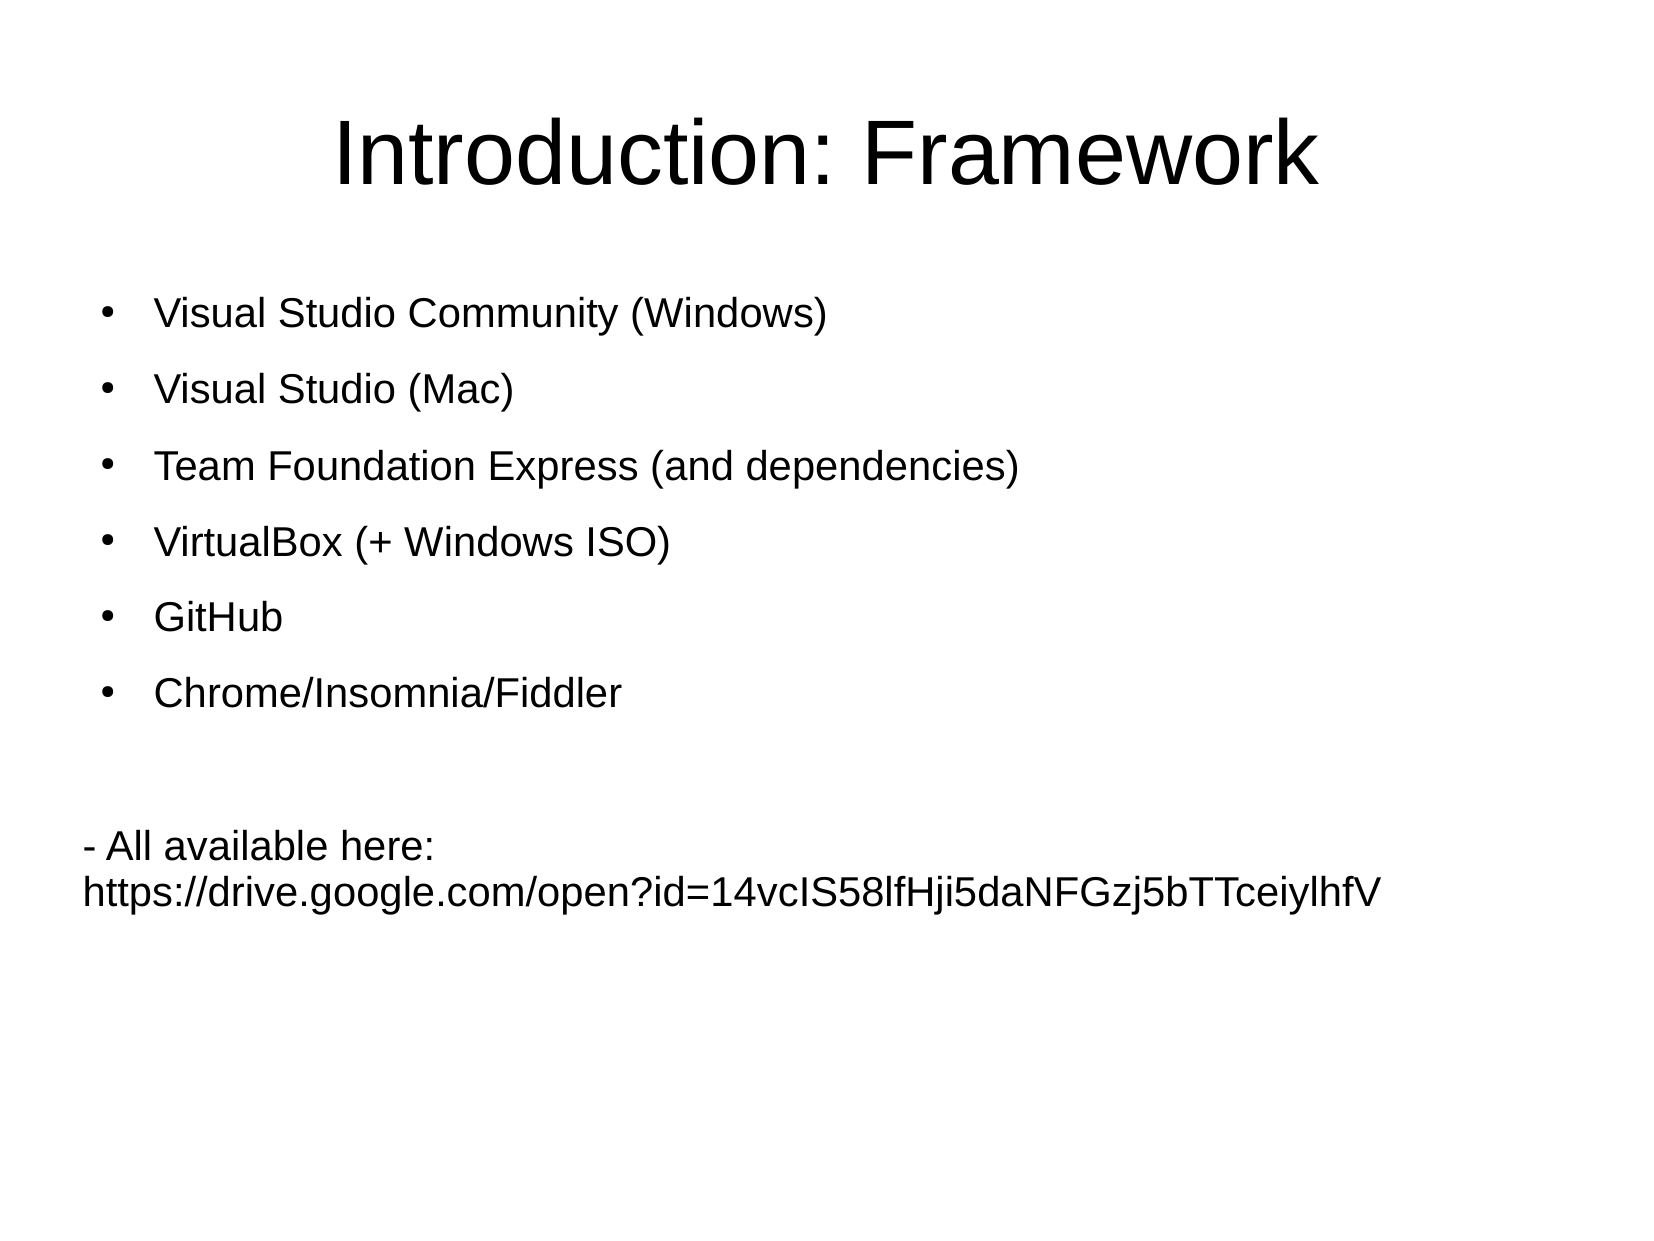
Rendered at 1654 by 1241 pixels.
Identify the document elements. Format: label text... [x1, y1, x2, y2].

title Introduction: Framework [82, 49, 1571, 257]
list Visual Studio Community (Windows) Visual Studio (Mac) Team Foundation Express (and dependencies) VirtualBox (+ Windows ISO) GitHub Chrome/Insomnia/Fiddler - All available here: https://drive.google.com/open?id=14vcIS58lfHji5daNFGzj5bTTceiylhfV [82, 290, 1571, 1010]
